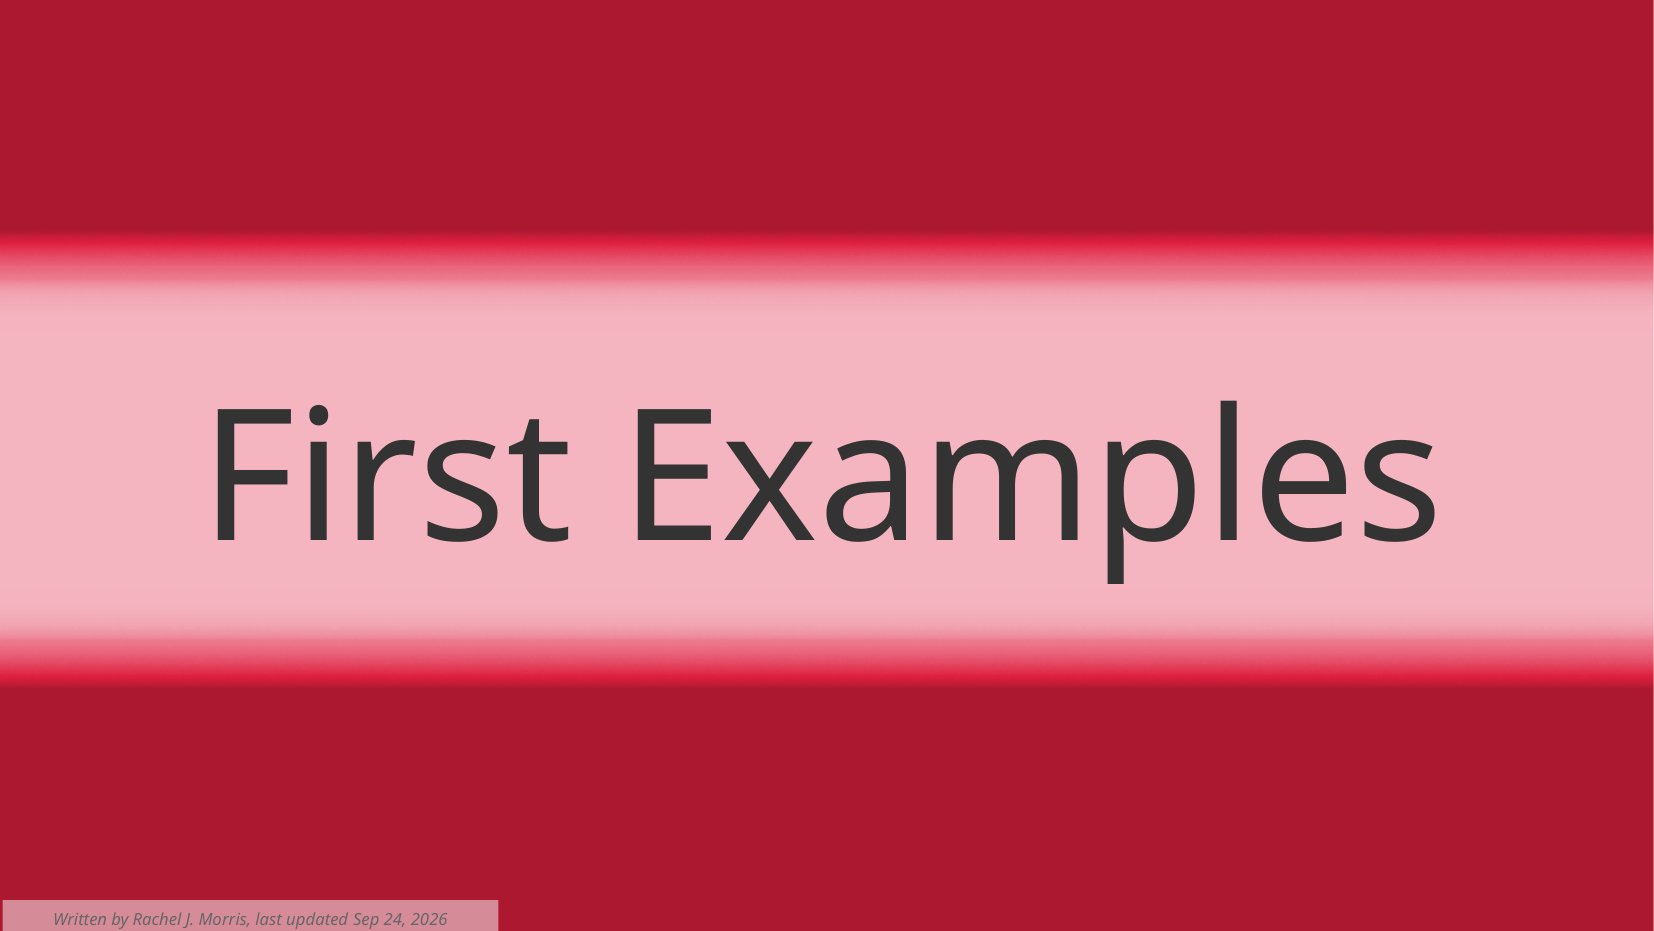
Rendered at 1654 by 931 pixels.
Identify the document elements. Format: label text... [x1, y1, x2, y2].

text_box Written by Rachel J. Morris, last updated Jan 21, 2018 [2, 900, 499, 931]
title First Examples [64, 60, 1582, 879]
picture [0, 0, 1654, 931]
